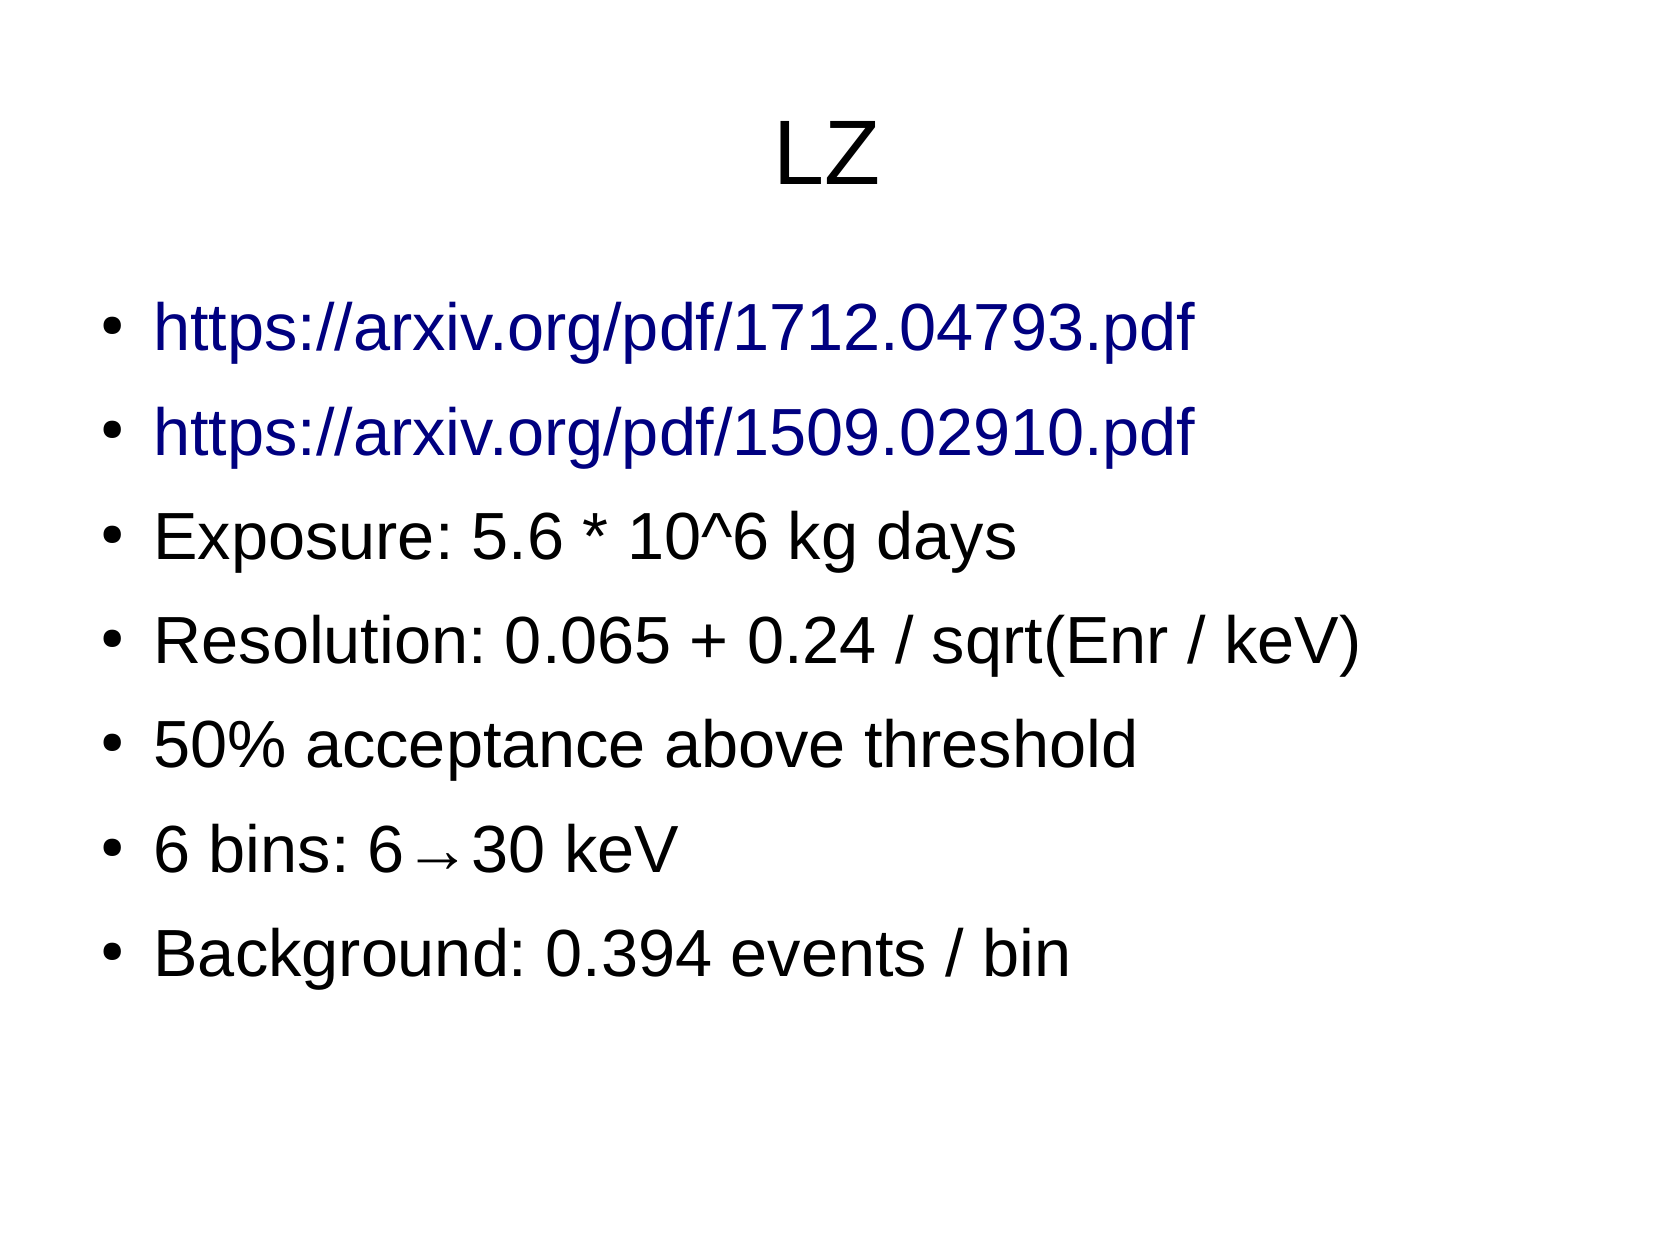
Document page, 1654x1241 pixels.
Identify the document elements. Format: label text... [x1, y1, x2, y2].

list https://arxiv.org/pdf/1712.04793.pdf https://arxiv.org/pdf/1509.02910.pdf Exposure: 5.6 * 10^6 kg days Resolution: 0.065 + 0.24 / sqrt(Enr / keV) 50% acceptance above threshold 6 bins: 6→30 keV Background: 0.394 events / bin [82, 290, 1571, 1010]
title LZ [82, 49, 1571, 257]
